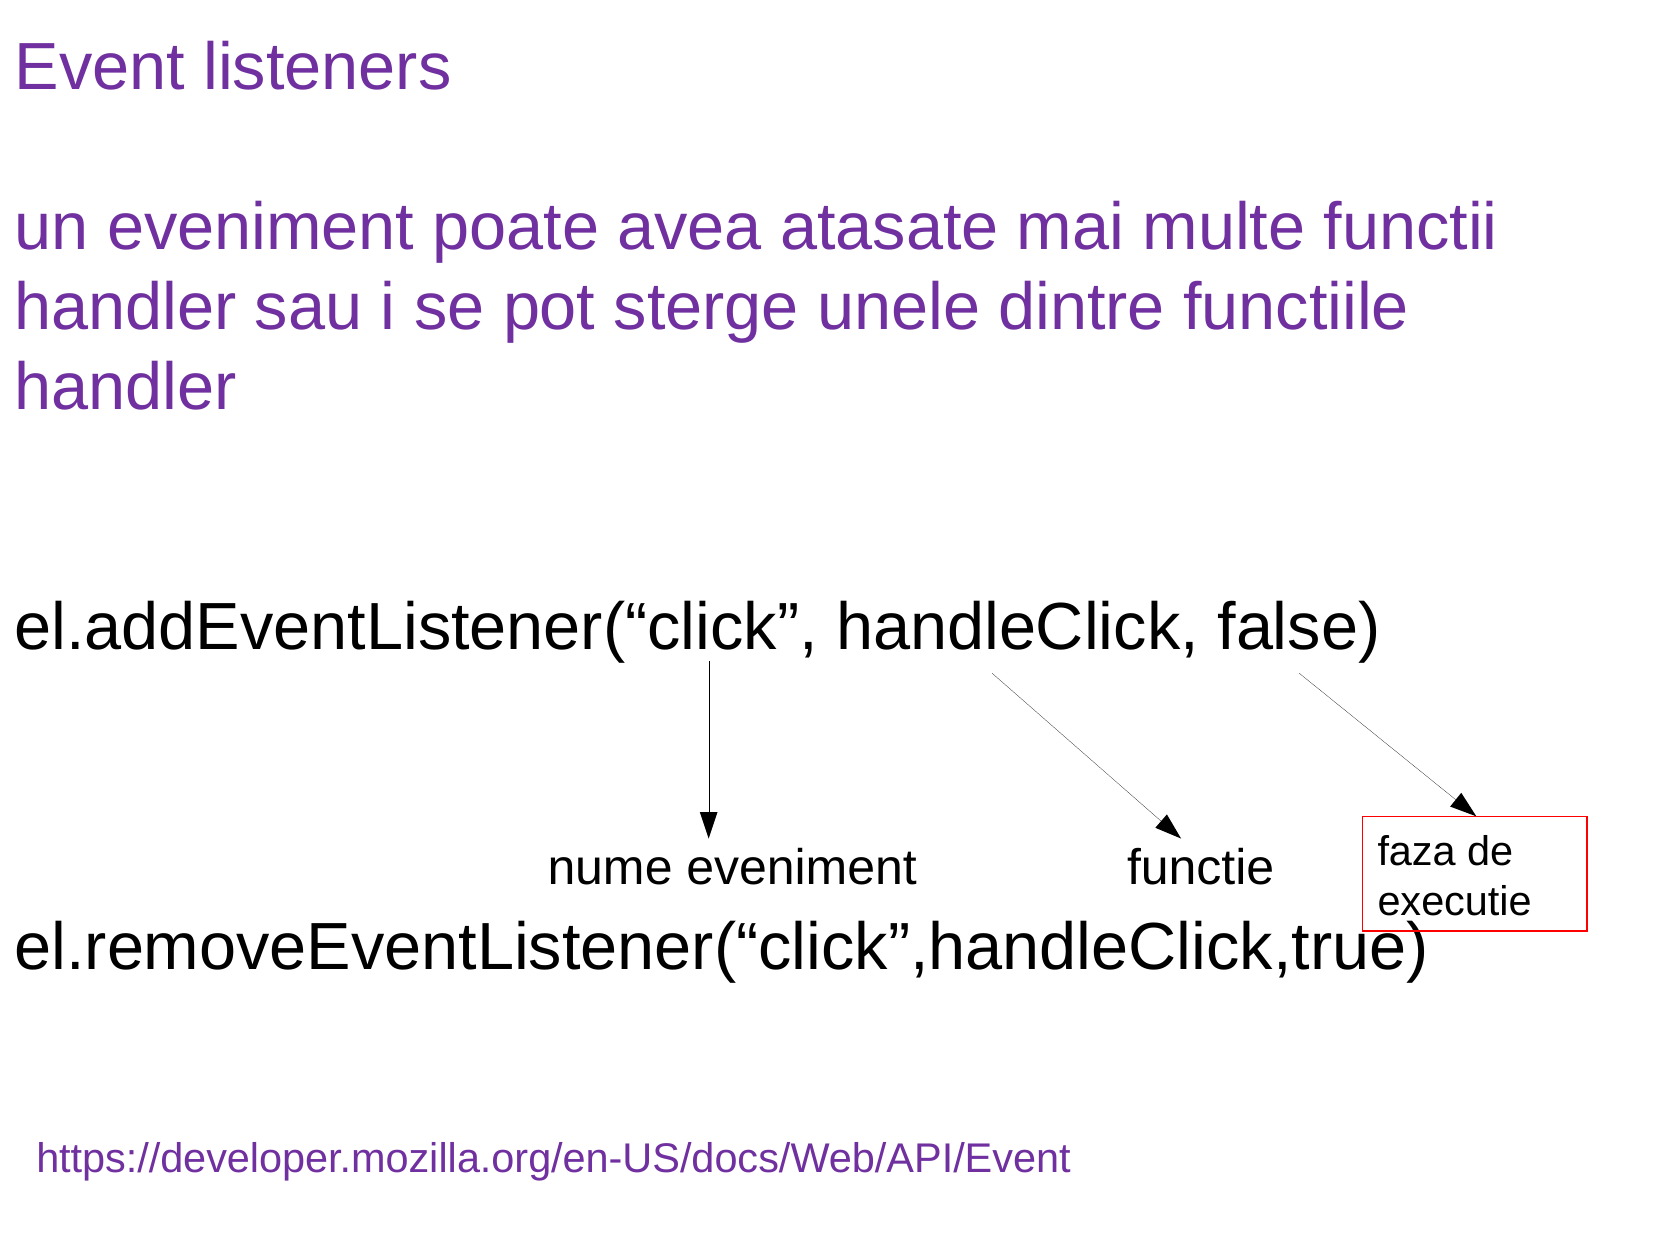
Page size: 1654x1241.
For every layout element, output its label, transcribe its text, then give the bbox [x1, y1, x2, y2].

text_box functie [1112, 826, 1290, 902]
text_box nume eveniment [532, 826, 932, 903]
text_box faza de executie [1362, 816, 1588, 932]
text_box https://developer.mozilla.org/en-US/docs/Web/API/Event [21, 1123, 1099, 1239]
text_box Event listeners un eveniment poate avea atasate mai multe functii handler sau i se pot sterge unele dintre functiile handler el.addEventListener(“click”, handleClick, false) el.removeEventListener(“click”,handleClick,true) [0, 15, 1654, 1241]
